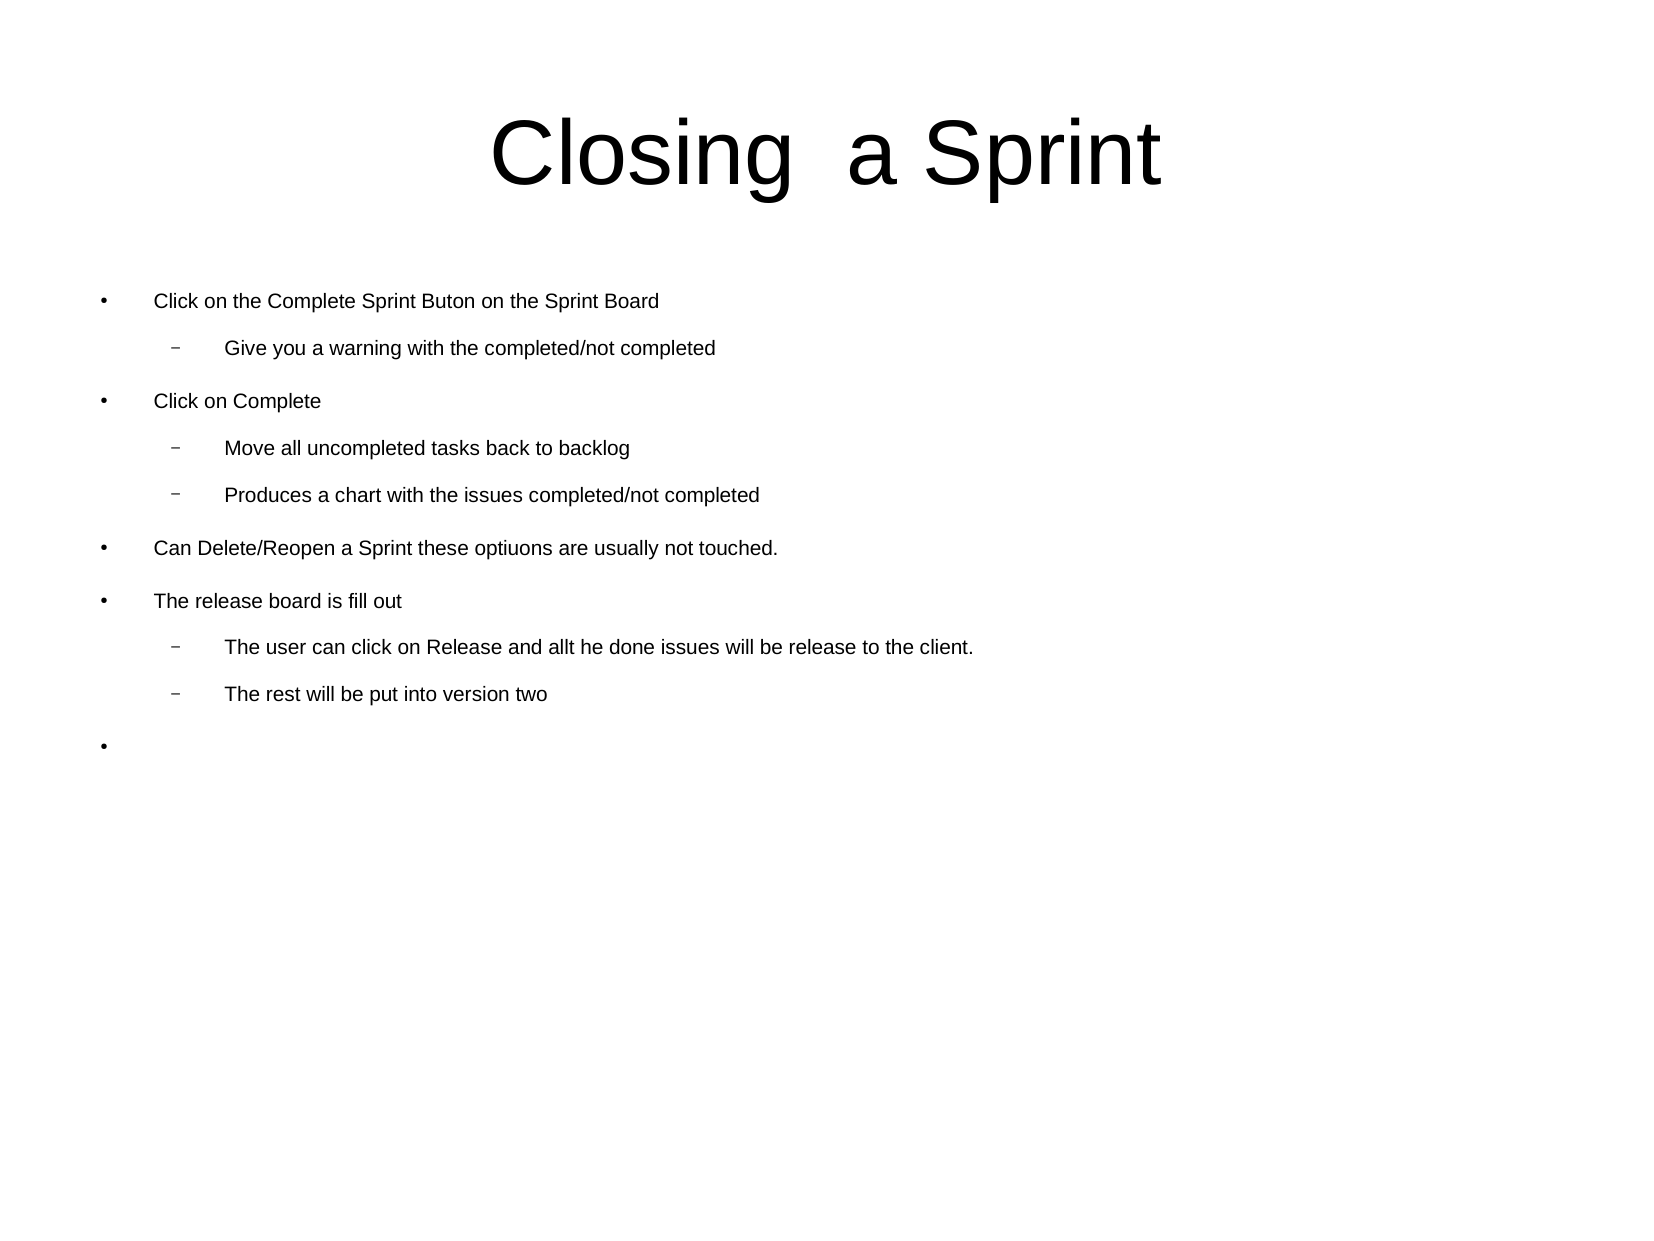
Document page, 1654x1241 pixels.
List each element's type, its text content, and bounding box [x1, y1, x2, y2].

list Click on the Complete Sprint Buton on the Sprint Board Give you a warning with the completed/not completed Click on Complete Move all uncompleted tasks back to backlog Produces a chart with the issues completed/not completed Can Delete/Reopen a Sprint these optiuons are usually not touched. The release board is fill out The user can click on Release and allt he done issues will be release to the client. The rest will be put into version two [82, 290, 1571, 1217]
title Closing a Sprint [82, 49, 1571, 257]
